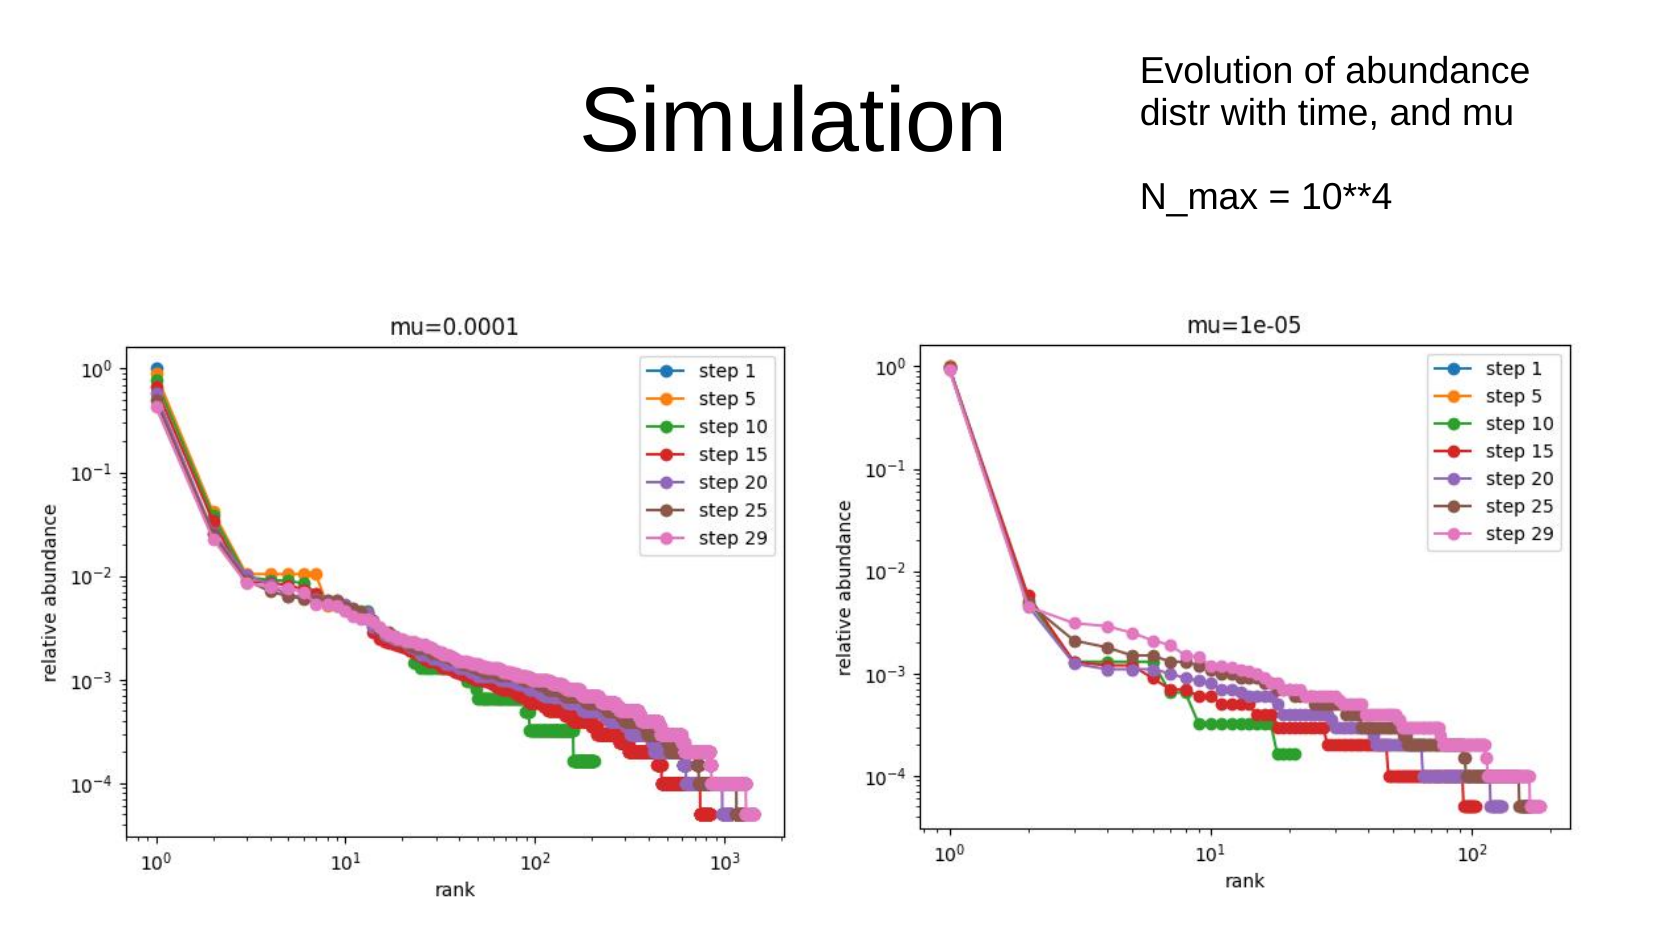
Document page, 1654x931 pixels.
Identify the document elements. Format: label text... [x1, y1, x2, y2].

picture [20, 269, 1654, 907]
text_box Evolution of abundance distr with time, and mu N_max = 10**4 [1125, 42, 1576, 226]
title Simulation [49, 42, 1125, 198]
